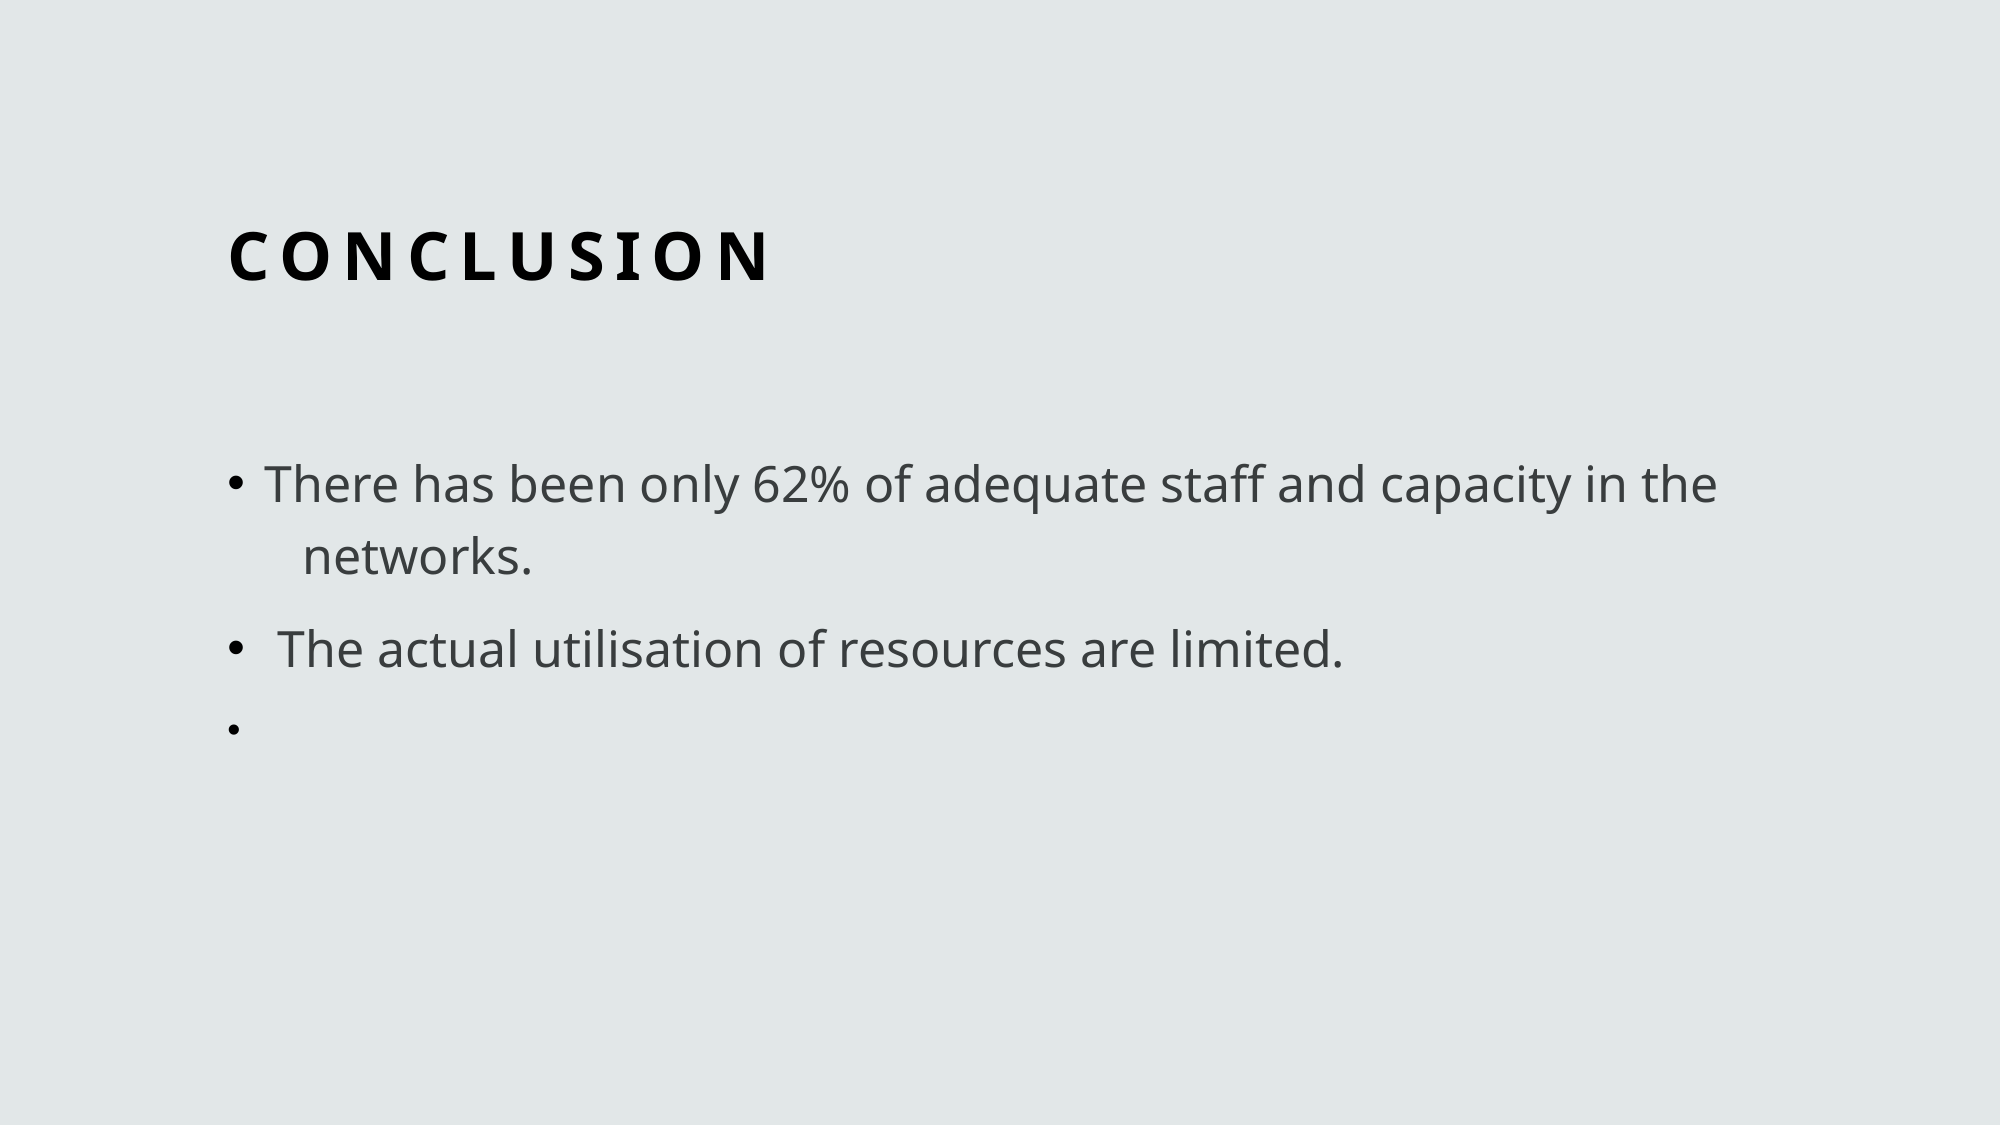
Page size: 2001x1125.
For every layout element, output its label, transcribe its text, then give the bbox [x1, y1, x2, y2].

list There has been only 62% of adequate staff and capacity in the networks. The actual utilisation of resources are limited. [212, 432, 1788, 969]
title CONclusion [212, 138, 1788, 354]
